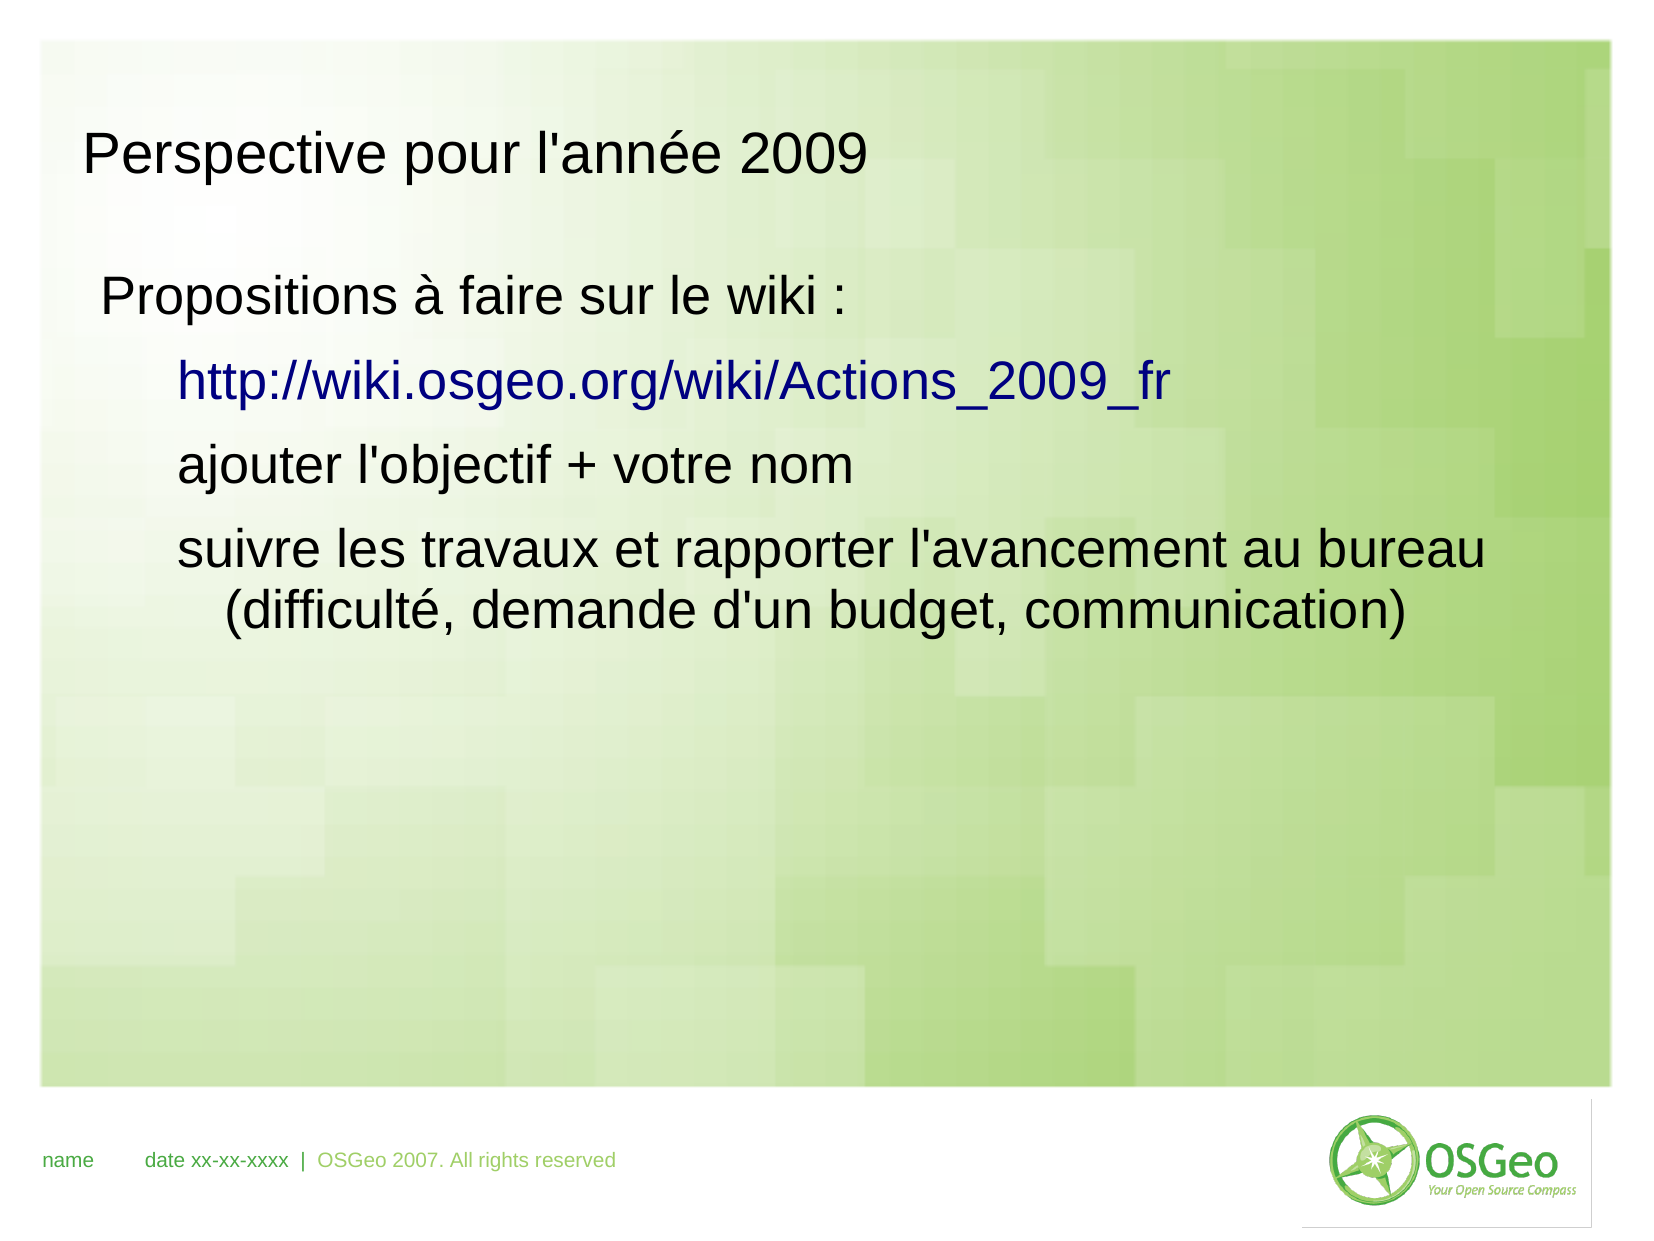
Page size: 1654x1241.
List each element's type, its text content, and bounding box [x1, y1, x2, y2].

title Perspective pour l'année 2009 [82, 49, 1571, 257]
list Propositions à faire sur le wiki : http://wiki.osgeo.org/wiki/Actions_2009_fr ajouter l'objectif + votre nom suivre les travaux et rapporter l'avancement au bureau (difficulté, demande d'un budget, communication) [82, 265, 1571, 1109]
picture [0, 1, 1654, 1239]
